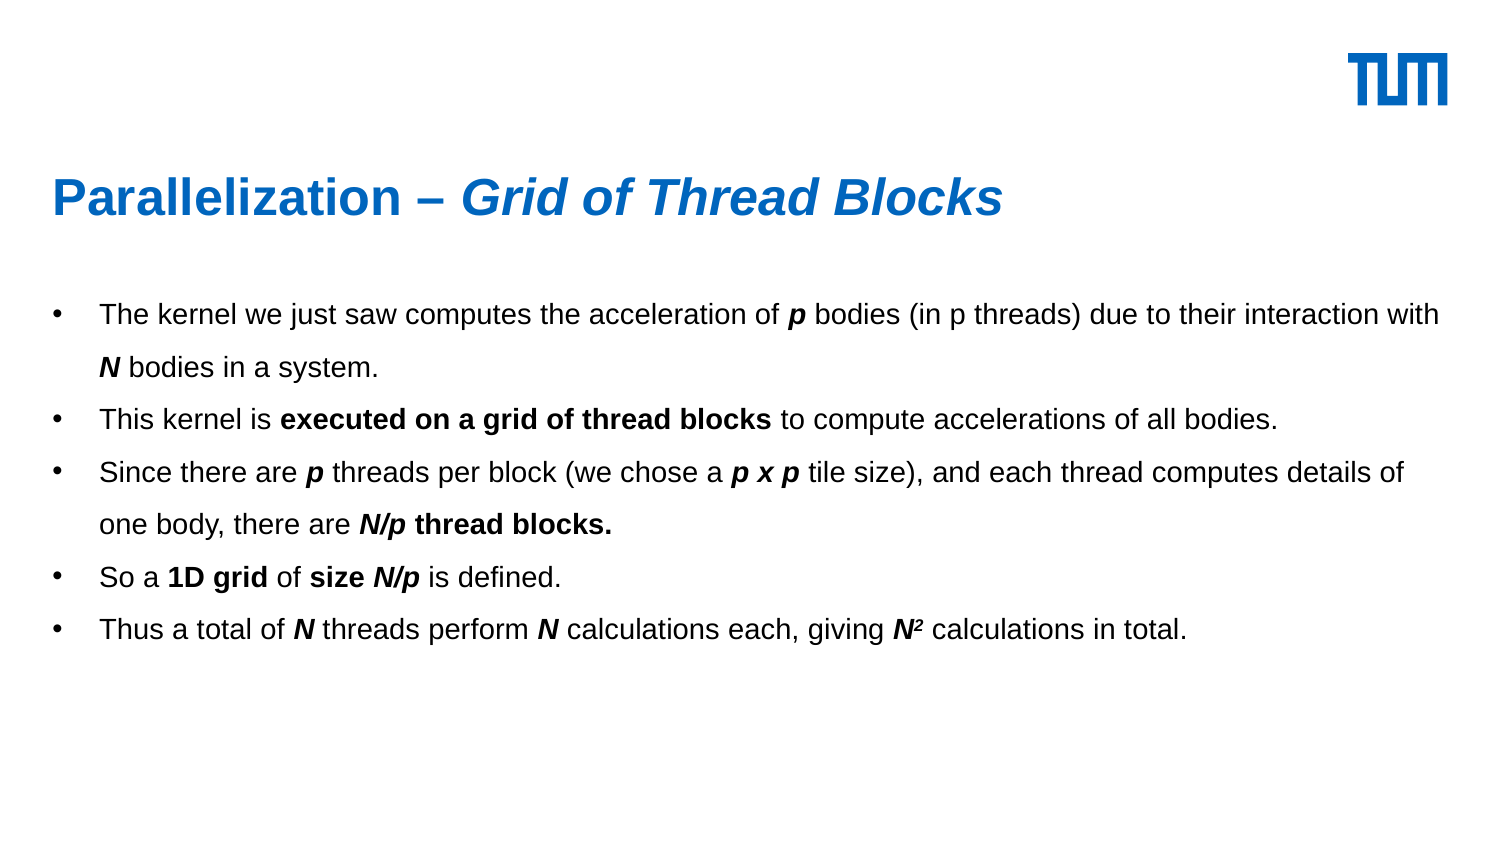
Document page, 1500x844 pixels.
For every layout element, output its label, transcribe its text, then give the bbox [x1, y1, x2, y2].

title Parallelization – Grid of Thread Blocks [52, 159, 1449, 223]
list The kernel we just saw computes the acceleration of p bodies (in p threads) due to their interaction with N bodies in a system. This kernel is executed on a grid of thread blocks to compute accelerations of all bodies. Since there are p threads per block (we chose a p x p tile size), and each thread computes details of one body, there are N/p thread blocks. So a 1D grid of size N/p is defined. Thus a total of N threads perform N calculations each, giving N2 calculations in total. [52, 243, 1449, 793]
